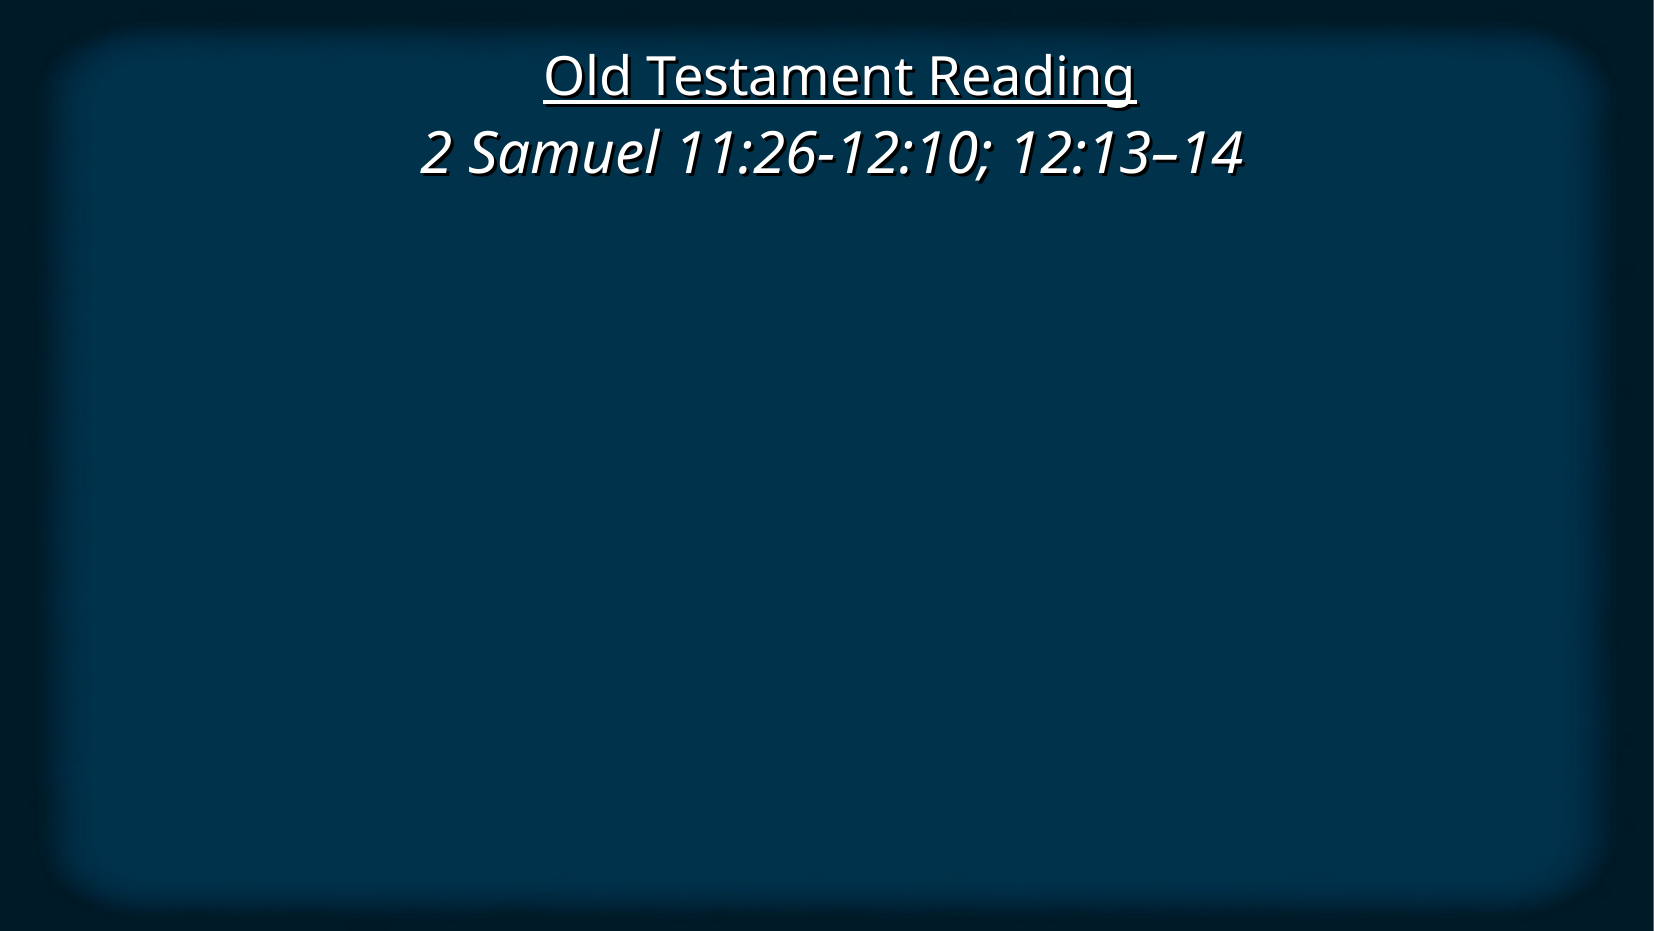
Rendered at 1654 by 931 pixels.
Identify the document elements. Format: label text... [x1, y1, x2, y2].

text_box Old Testament Reading 2 Samuel 11:26-12:10; 12:13–14 [105, 30, 1576, 194]
picture [0, 0, 1654, 931]
